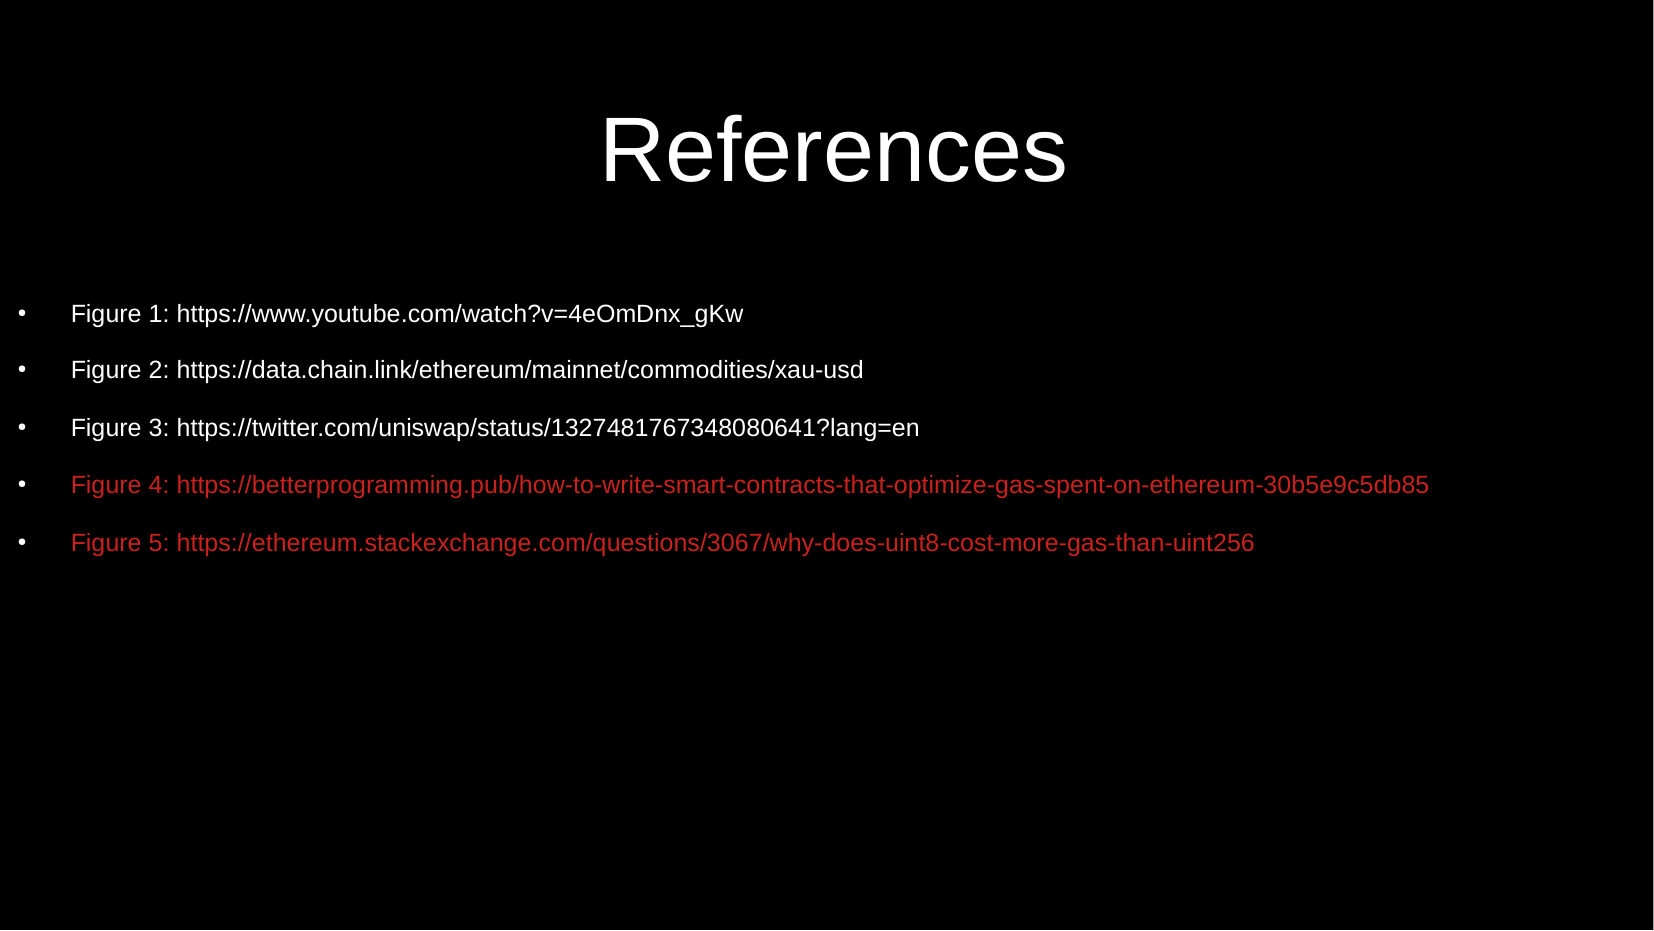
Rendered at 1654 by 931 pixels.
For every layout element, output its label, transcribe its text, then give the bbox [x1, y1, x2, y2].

title References [90, 71, 1579, 228]
list Figure 1: https://www.youtube.com/watch?v=4eOmDnx_gKw Figure 2: https://data.chain.link/ethereum/mainnet/commodities/xau-usd Figure 3: https://twitter.com/uniswap/status/1327481767348080641?lang=en Figure 4: https://betterprogramming.pub/how-to-write-smart-contracts-that-optimize-gas-spent-on-ethereum-30b5e9c5db85 Figure 5: https://ethereum.stackexchange.com/questions/3067/why-does-uint8-cost-more-gas-than-uint256 [0, 300, 1621, 931]
